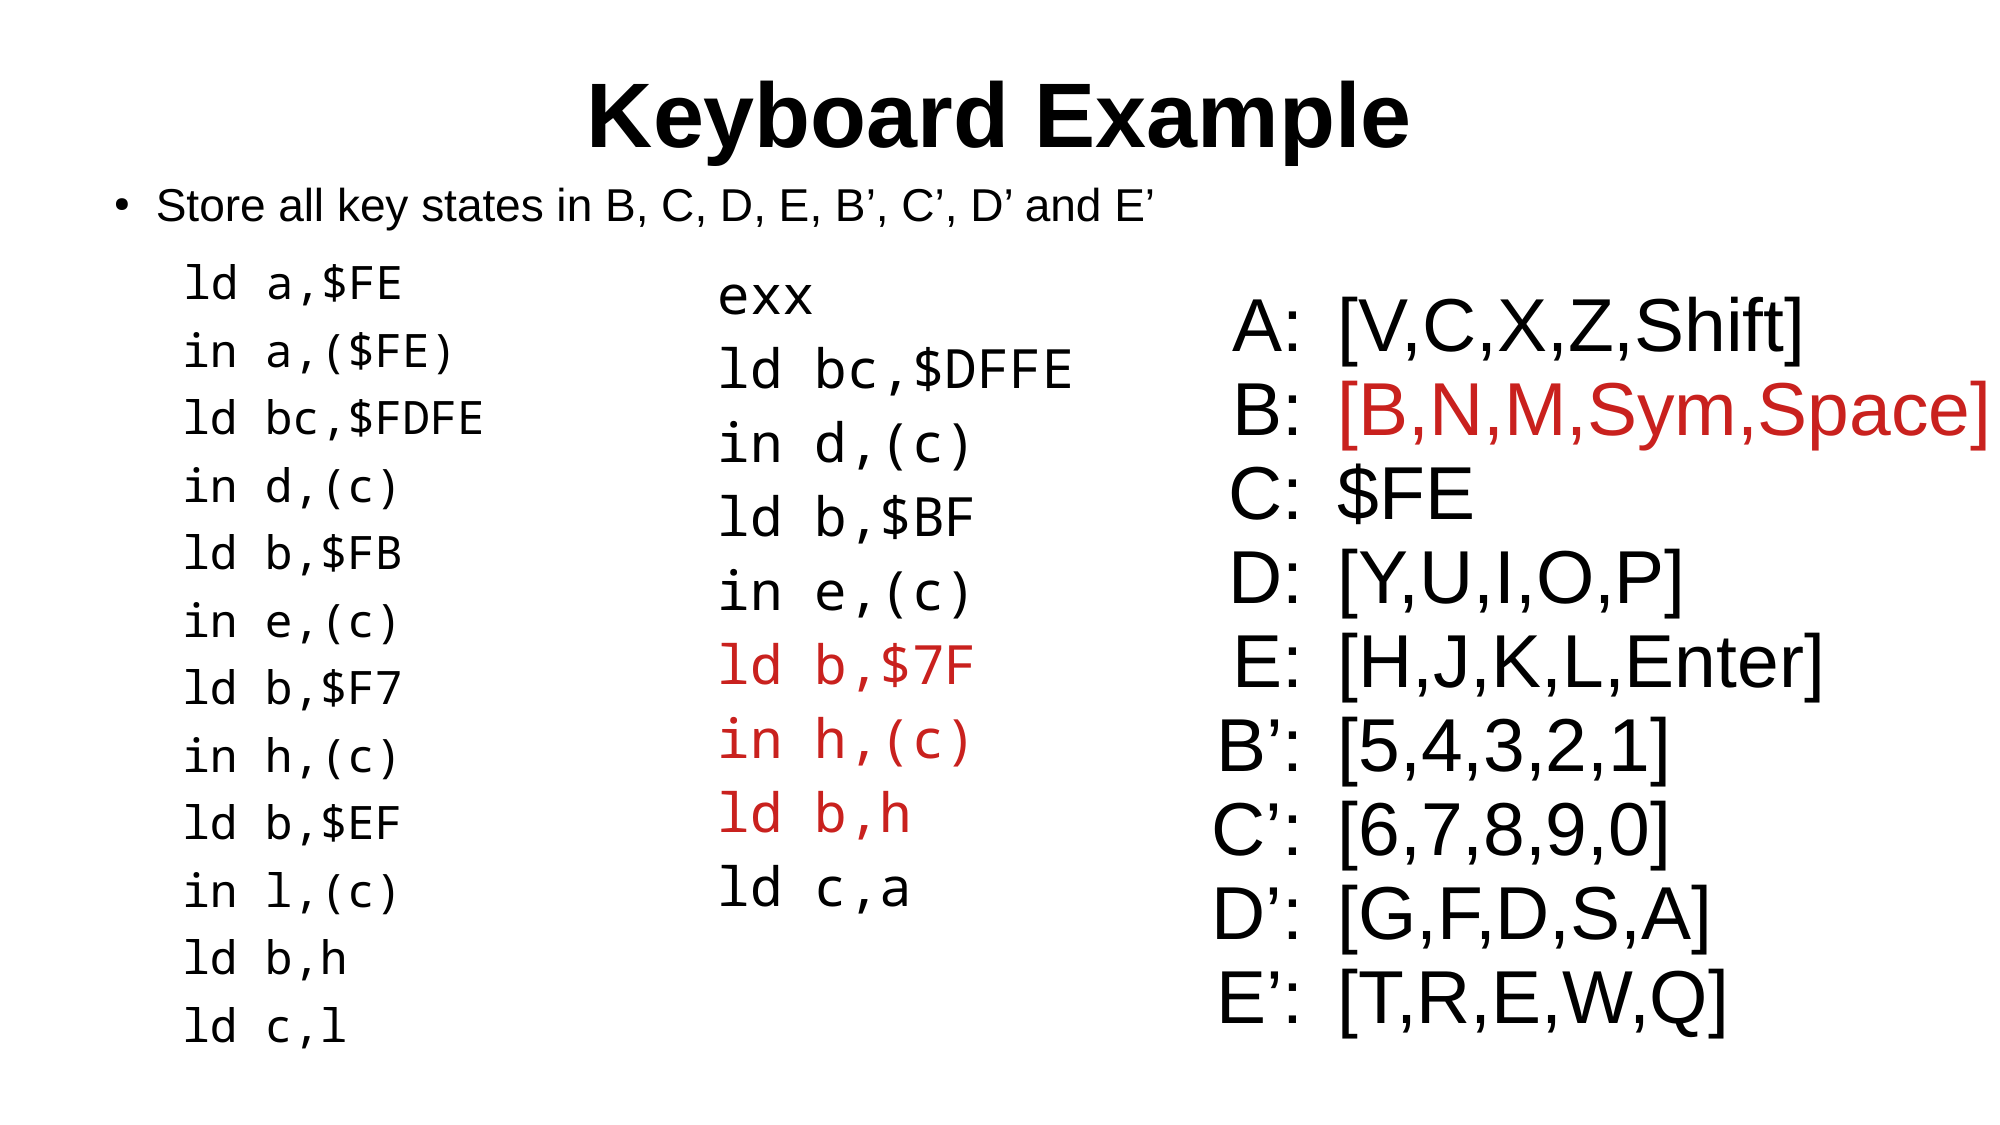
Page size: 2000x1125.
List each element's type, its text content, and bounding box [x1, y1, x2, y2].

text_box A: B: C: D: E: B’: C’: D’: E’: [1196, 276, 1319, 1047]
text_box [V,C,X,Z,Shift] [B,N,M,Sym,Space] $FE [Y,U,I,O,P] [H,J,K,L,Enter] [5,4,3,2,1] [6,7,8,9,0] [G,F,D,S,A] [T,R,E,W,Q] [1323, 276, 2000, 1047]
title Keyboard Example [137, 6, 1862, 225]
text_box exx ld bc,$DFFE in d,(c) ld b,$BF in e,(c) ld b,$7F in h,(c) ld b,h ld c,a [605, 249, 1094, 814]
list Store all key states in B, C, D, E, B’, C’, D’ and E’ ld a,$FE in a,($FE) ld bc,$FDFE in d,(c) ld b,$FB in e,(c) ld b,$F7 in h,(c) ld b,$EF in l,(c) ld b,h ld c,l [99, 179, 1426, 1060]
